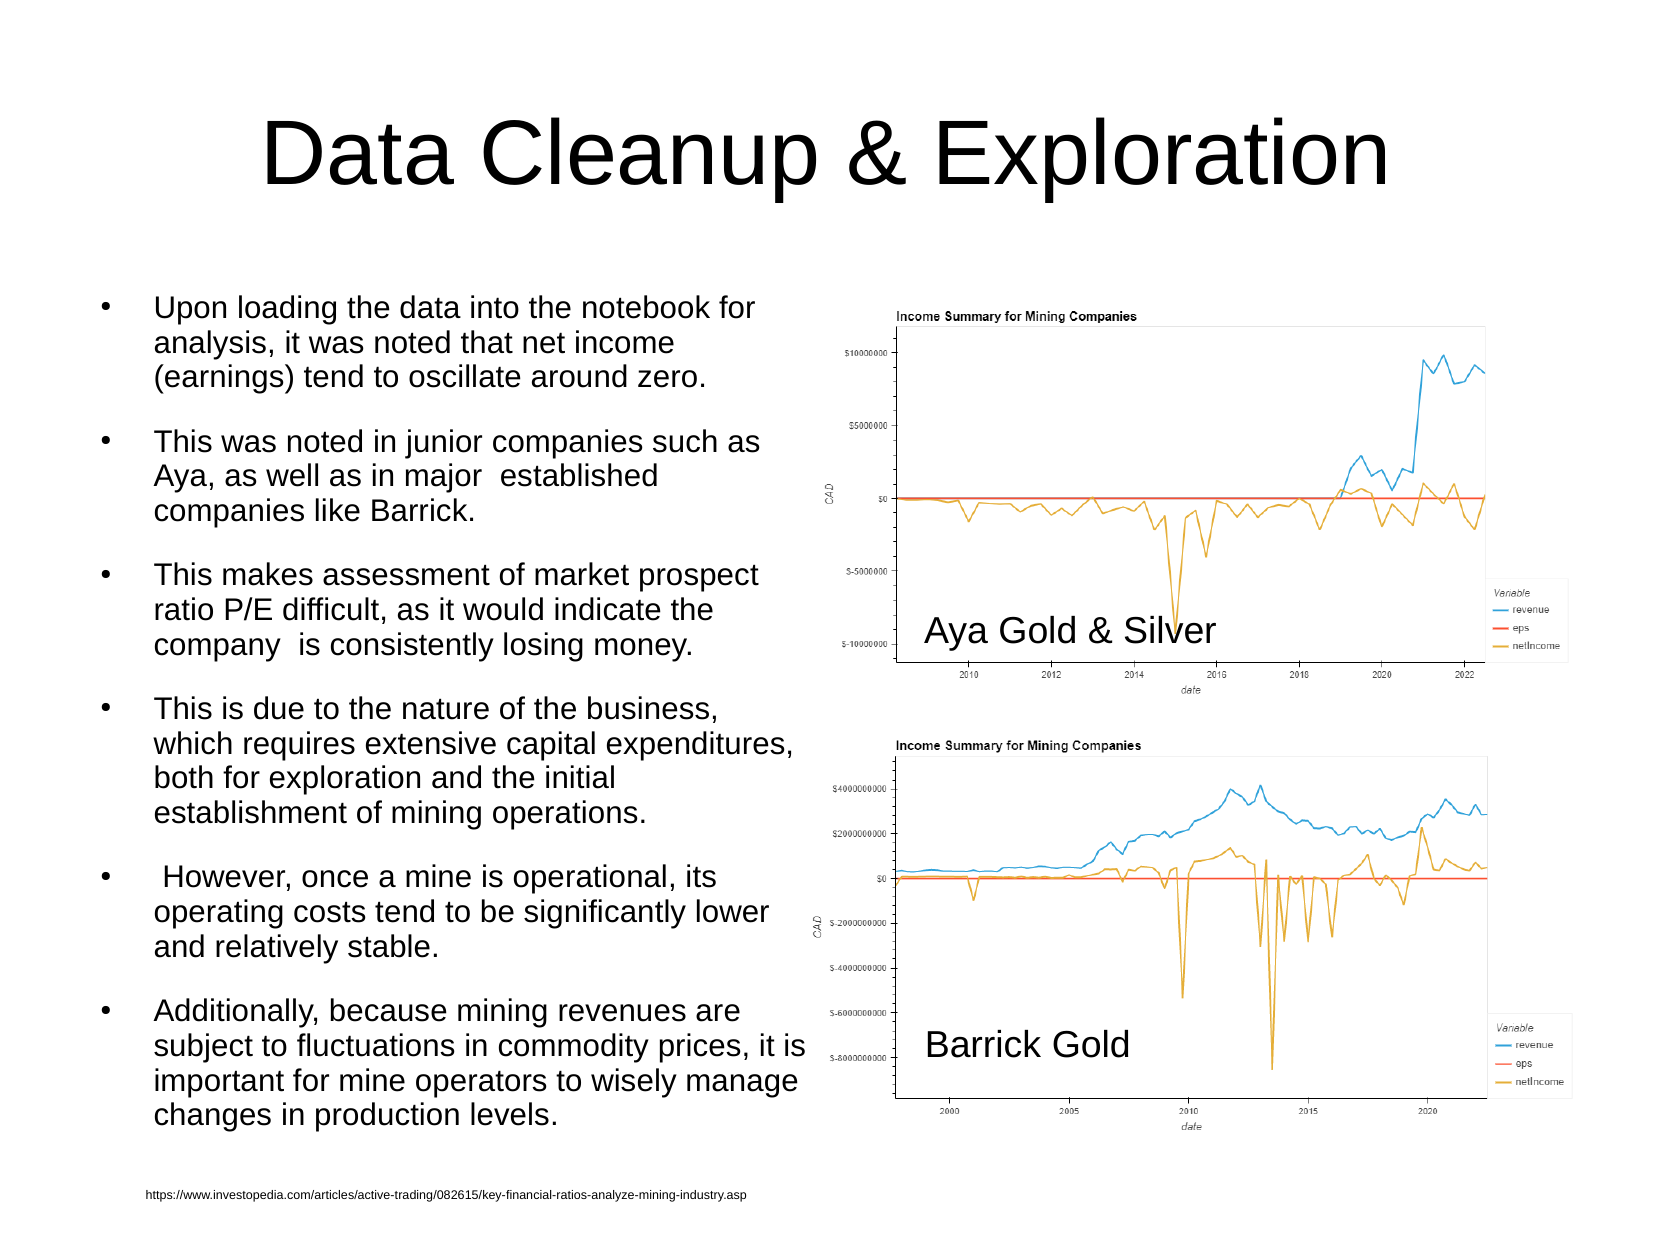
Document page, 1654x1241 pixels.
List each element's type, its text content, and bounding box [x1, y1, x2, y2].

picture [808, 732, 1612, 1134]
picture [820, 303, 1607, 697]
list Upon loading the data into the notebook for analysis, it was noted that net income (earnings) tend to oscillate around zero. This was noted in junior companies such as Aya, as well as in major established companies like Barrick. This makes assessment of market prospect ratio P/E difficult, as it would indicate the company is consistently losing money. This is due to the nature of the business, which requires extensive capital expenditures, both for exploration and the initial establishment of mining operations. However, once a mine is operational, its operating costs tend to be significantly lower and relatively stable. Additionally, because mining revenues are subject to fluctuations in commodity prices, it is important for mine operators to wisely manage changes in production levels. [82, 290, 809, 1133]
text_box Aya Gold & Silver [909, 602, 1406, 660]
title Data Cleanup & Exploration [82, 49, 1571, 257]
text_box https://www.investopedia.com/articles/active-trading/082615/key-financial-ratios-analyze-mining-industry.asp [130, 1181, 768, 1217]
text_box Barrick Gold [910, 1015, 1146, 1075]
